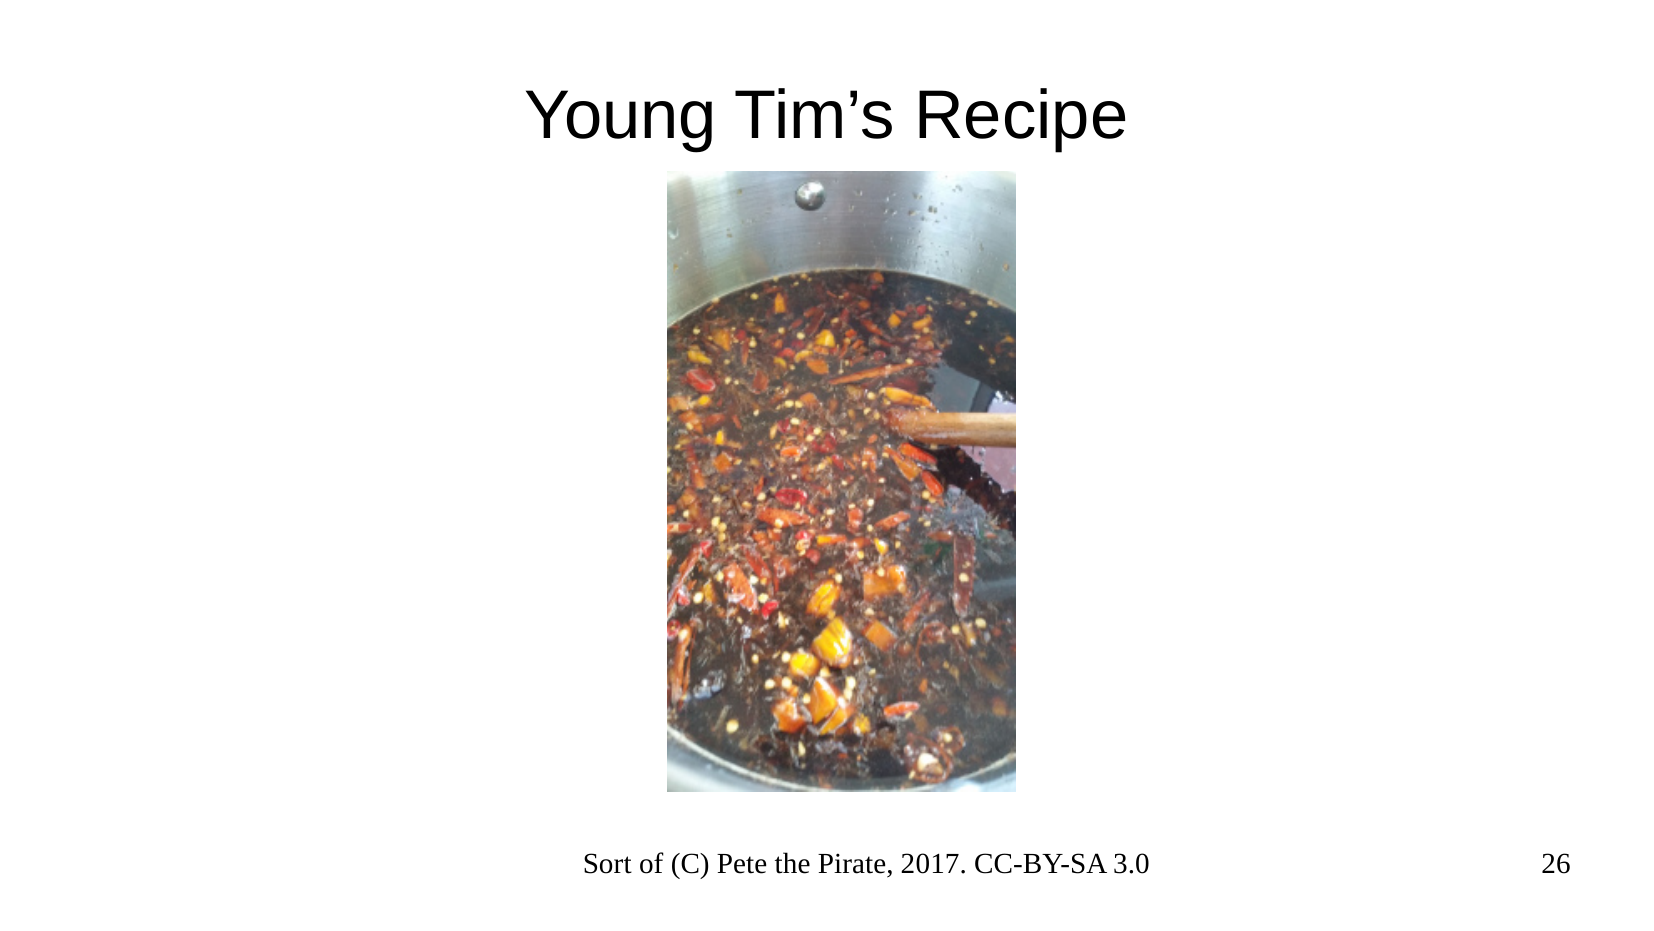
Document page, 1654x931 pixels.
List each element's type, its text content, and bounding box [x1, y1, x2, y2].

title Young Tim’s Recipe [82, 37, 1571, 193]
picture [667, 171, 1016, 792]
